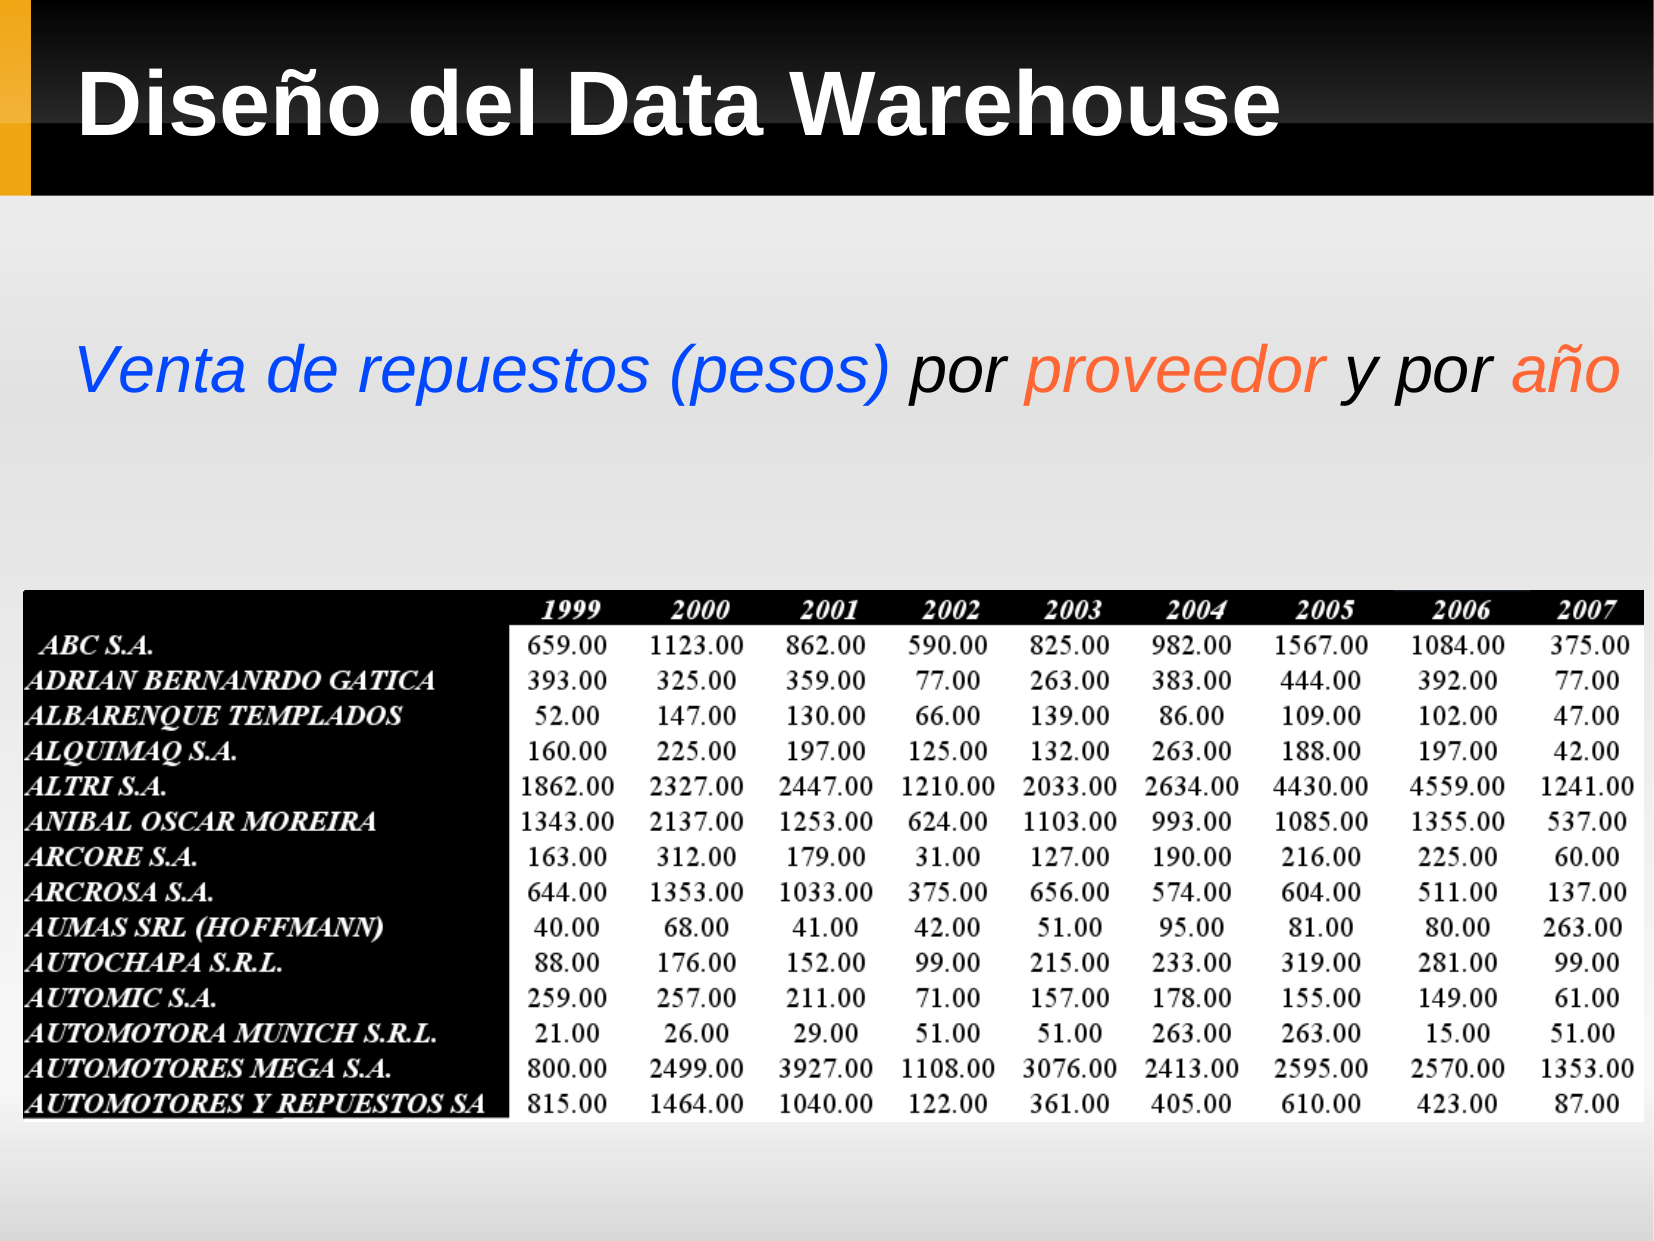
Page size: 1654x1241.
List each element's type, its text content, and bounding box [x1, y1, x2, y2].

picture [0, 0, 1654, 1241]
title Diseño del Data Warehouse [76, 7, 1565, 200]
text_box Venta de repuestos (pesos) por proveedor y por año [41, 324, 1644, 415]
